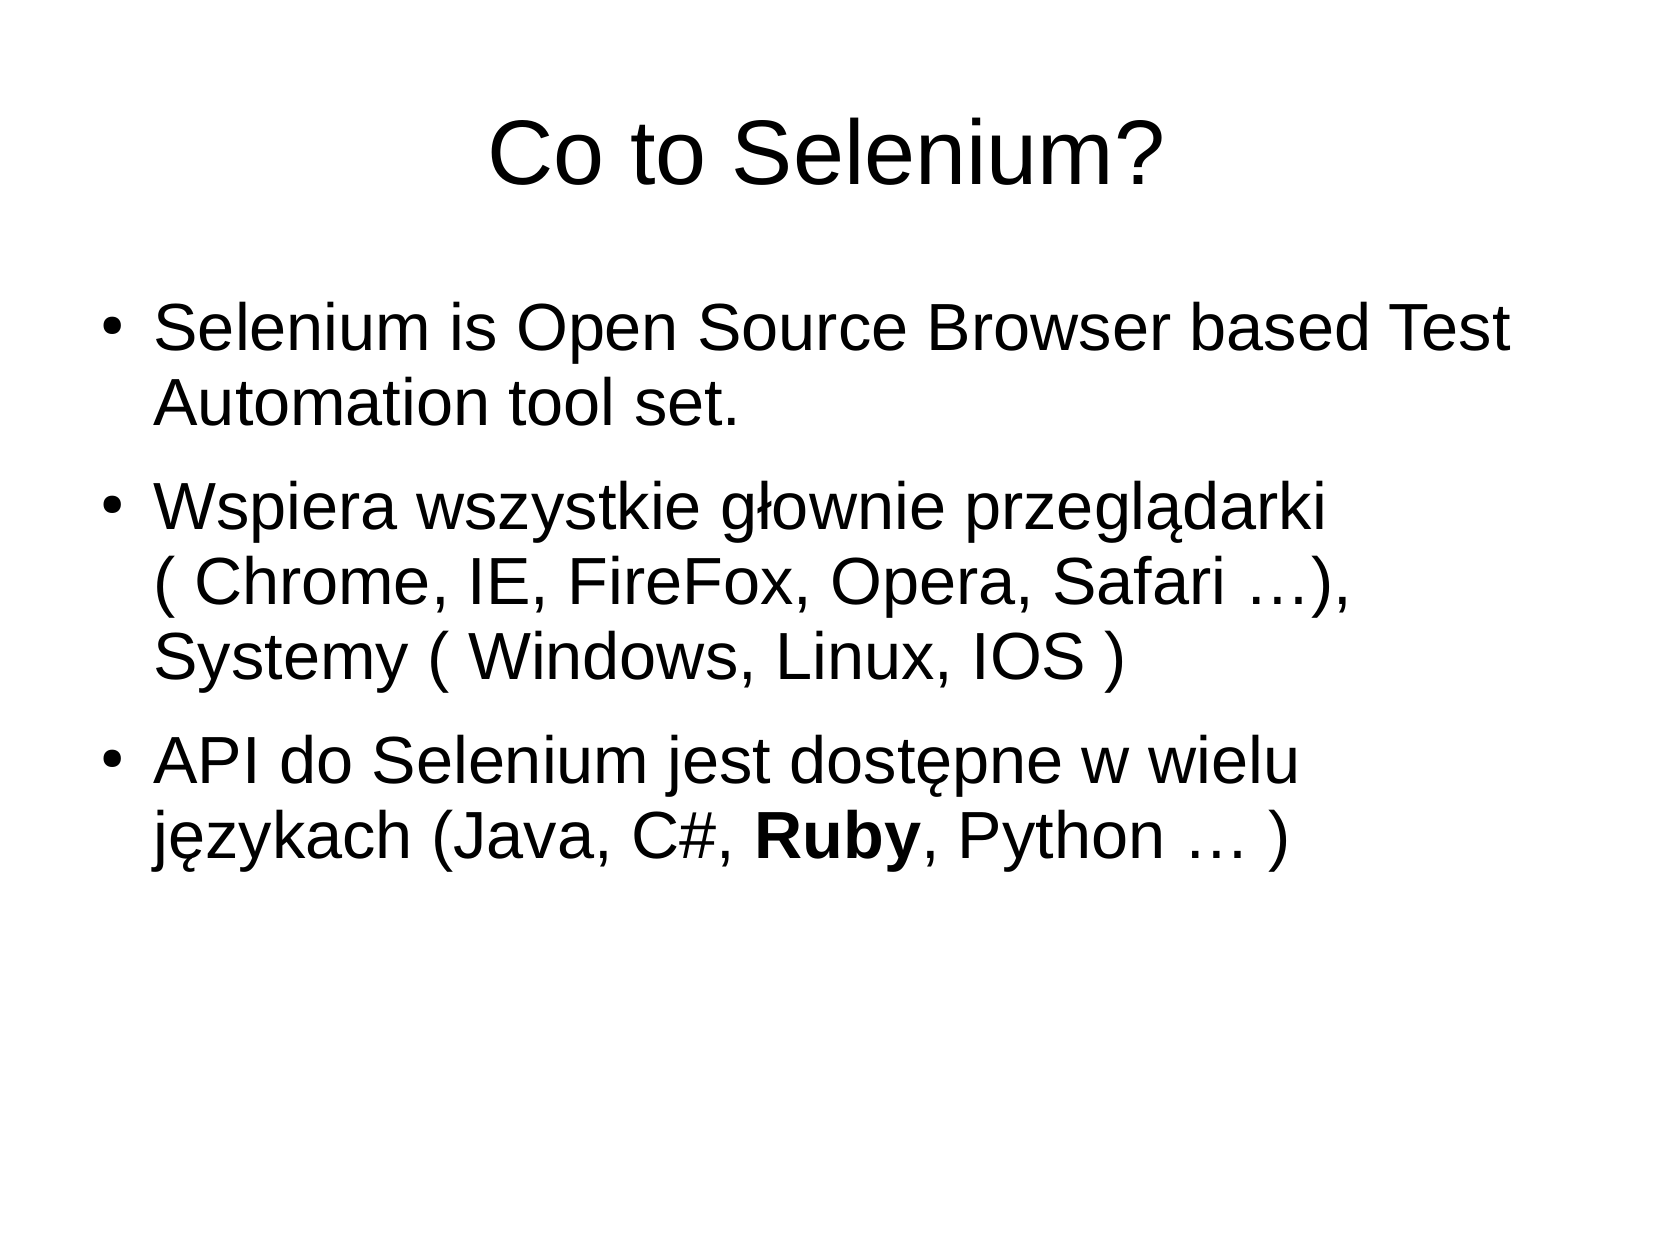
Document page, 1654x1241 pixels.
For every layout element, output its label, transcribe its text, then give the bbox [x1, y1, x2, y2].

title Co to Selenium? [82, 49, 1571, 257]
list Selenium is Open Source Browser based Test Automation tool set. Wspiera wszystkie głownie przeglądarki ( Chrome, IE, FireFox, Opera, Safari …), Systemy ( Windows, Linux, IOS ) API do Selenium jest dostępne w wielu językach (Java, C#, Ruby, Python … ) [82, 290, 1571, 1010]
